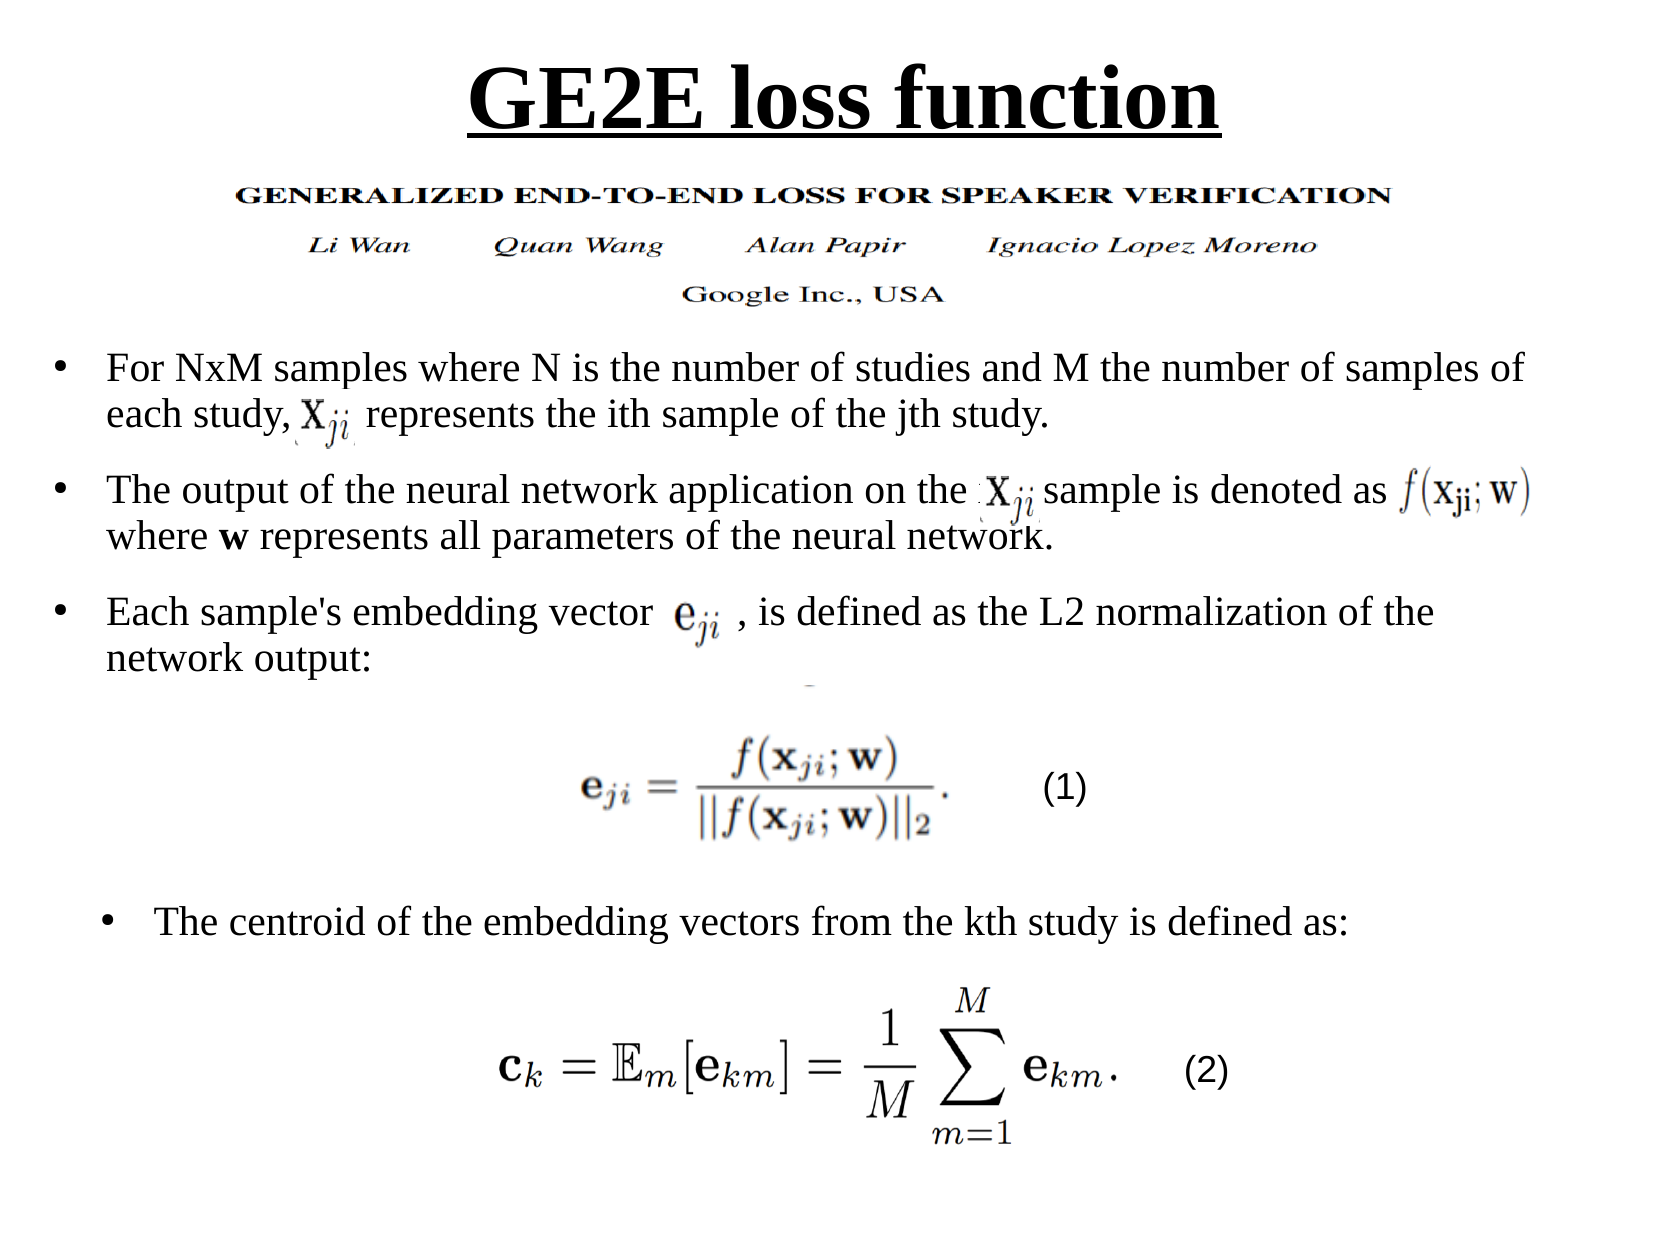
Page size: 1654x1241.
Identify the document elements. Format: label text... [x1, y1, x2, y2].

picture [484, 685, 1134, 875]
picture [413, 957, 1264, 1182]
picture [295, 389, 355, 449]
text_box (2) [1169, 1041, 1335, 1099]
text_box (1) [1027, 758, 1193, 815]
picture [224, 141, 1441, 319]
title GE2E loss function [82, 5, 1571, 189]
list For NxM samples where N is the number of studies and M the number of samples of each study, Xji represents the ith sample of the jth study. The output of the neural network application on the xji sample is denoted as where w represents all parameters of the neural network. Each sample's embedding vector , is defined as the L2 normalization of the network output: [35, 343, 1548, 763]
picture [673, 596, 721, 650]
list The centroid of the embedding vectors from the kth study is defined as: [82, 897, 1560, 957]
picture [980, 466, 1040, 526]
picture [1393, 460, 1537, 520]
